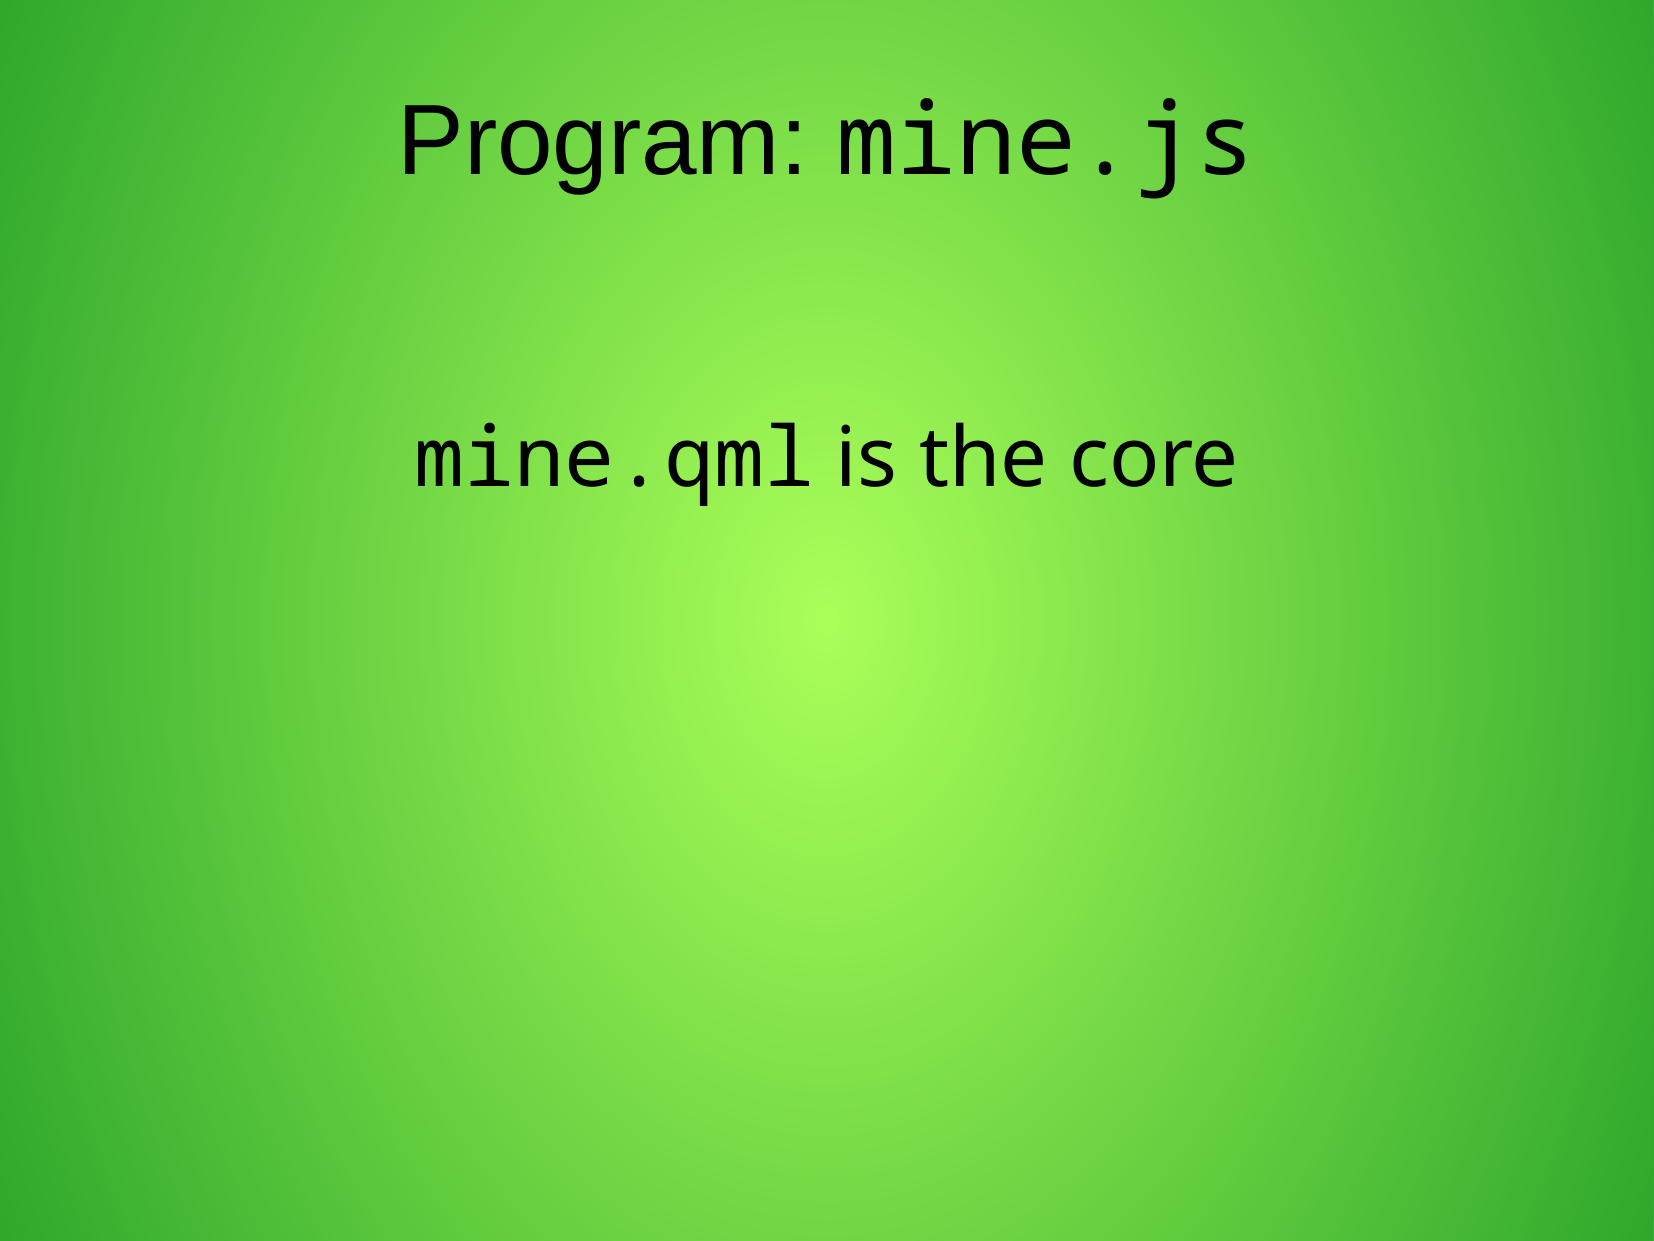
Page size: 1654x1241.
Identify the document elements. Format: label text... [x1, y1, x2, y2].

text_box Program: mine.js [316, 60, 1337, 196]
text_box mine.qml is the core [150, 390, 1504, 522]
